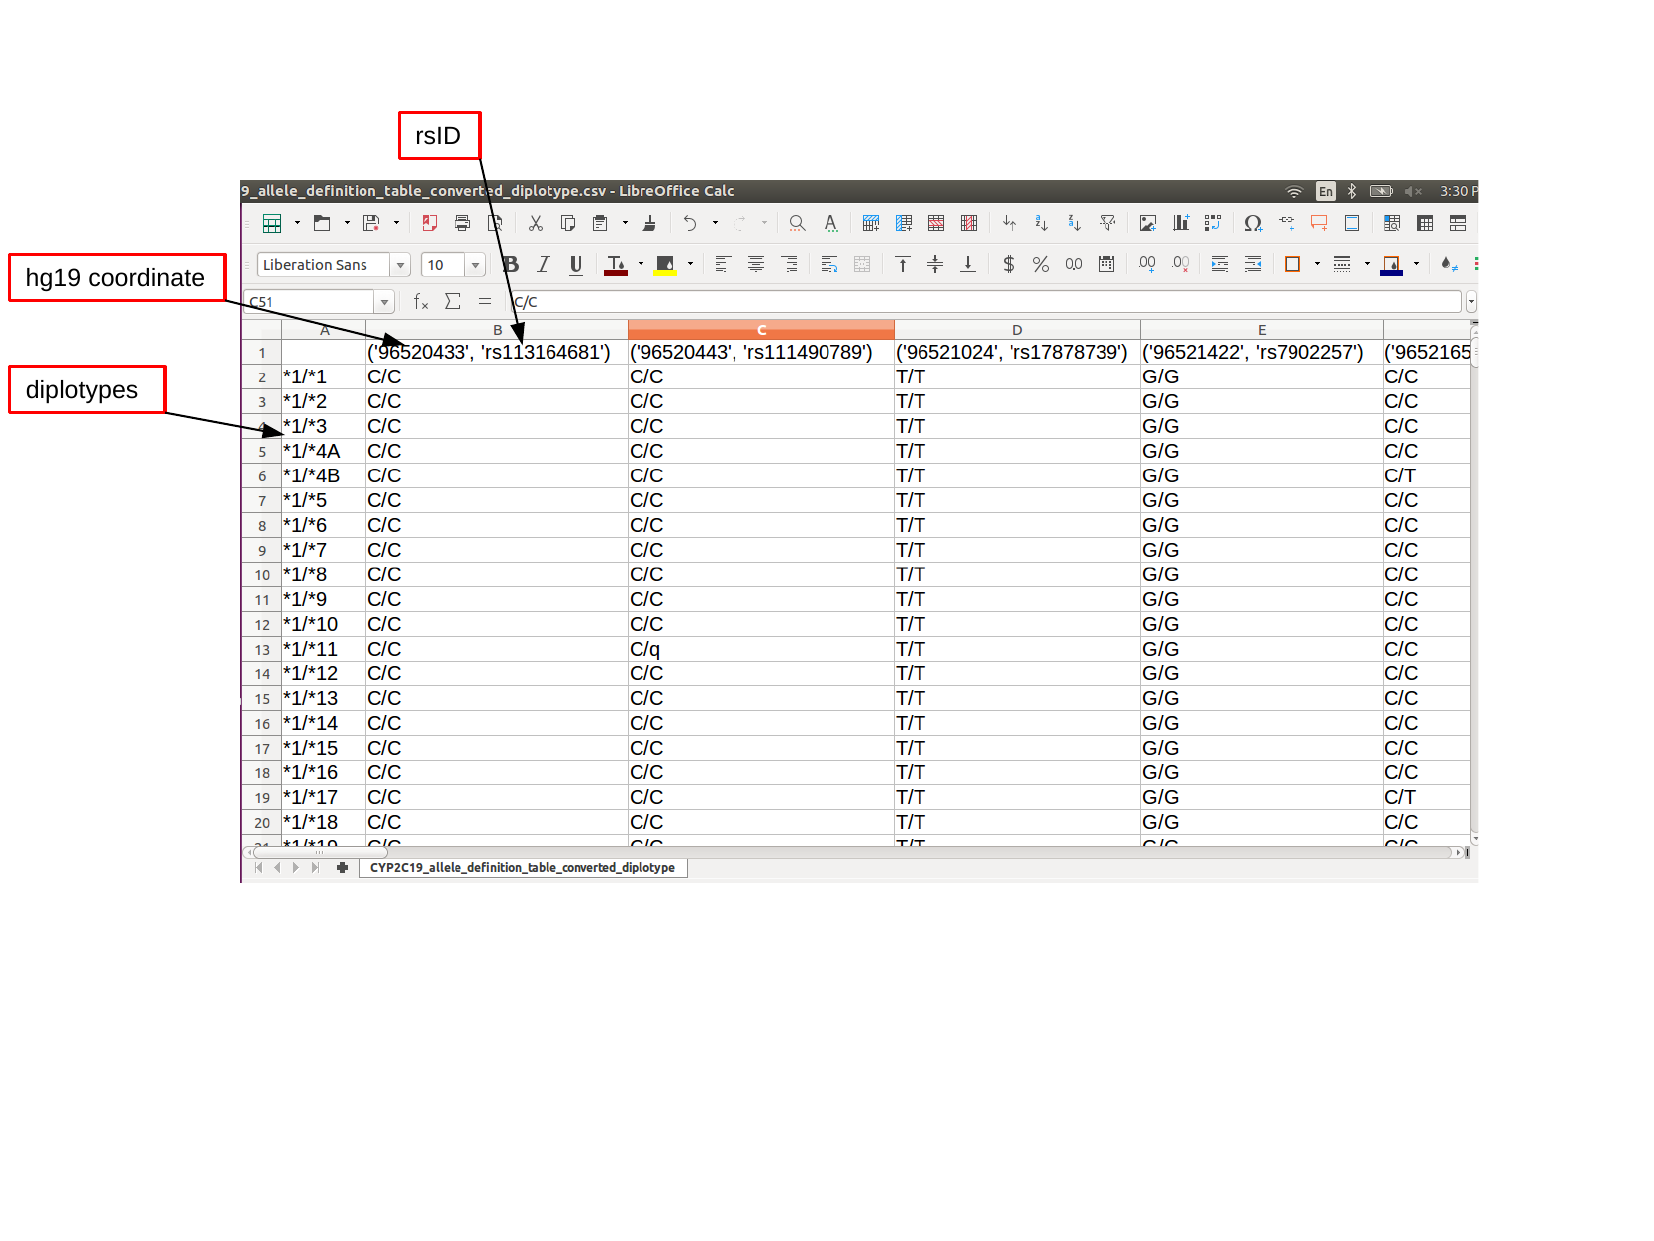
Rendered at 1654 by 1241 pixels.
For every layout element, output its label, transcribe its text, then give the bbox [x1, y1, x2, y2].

picture [240, 180, 1479, 883]
text_box diplotypes [9, 366, 166, 413]
text_box rsID [399, 112, 481, 159]
text_box hg19 coordinate [9, 254, 226, 301]
